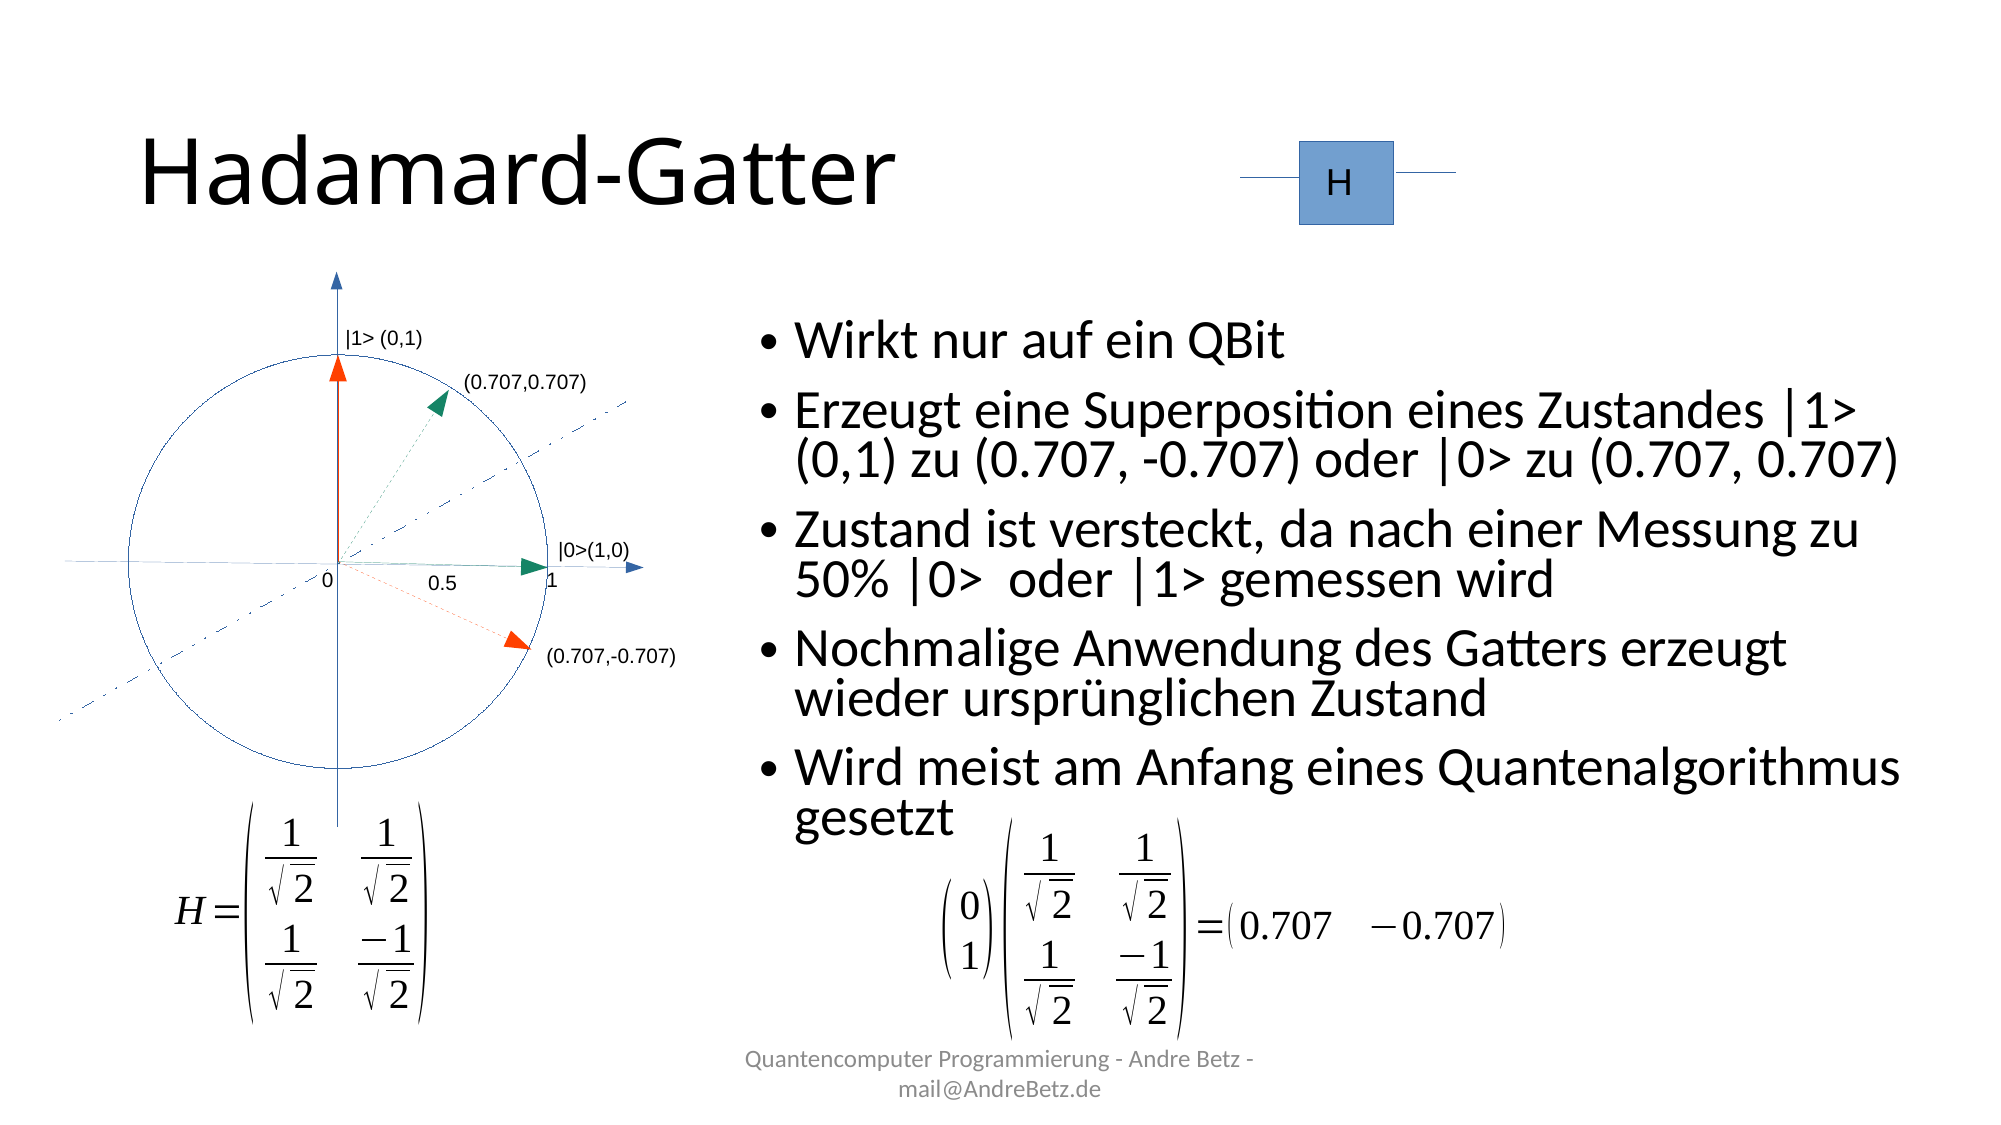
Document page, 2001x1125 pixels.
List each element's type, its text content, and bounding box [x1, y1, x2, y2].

text_box 0 [354, 561, 473, 565]
text_box [1299, 141, 1394, 225]
title Hadamard-Gatter [137, 60, 1004, 278]
text_box |0>(1,0) [543, 531, 674, 561]
text_box 1 [531, 561, 697, 636]
text_box H [1311, 153, 1394, 211]
chart [165, 799, 444, 1028]
text_box (0.707,-0.707) [531, 637, 697, 700]
chart [933, 814, 1514, 1044]
text_box 0 [307, 561, 473, 636]
text_box Quantencomputer Programmierung - Andre Betz - mail@AndreBetz.de [662, 1042, 1338, 1103]
text_box (0.707,0.707) [448, 363, 603, 426]
text_box 0.5 [413, 566, 579, 638]
text_box |1> (0,1) [330, 318, 449, 367]
list Wirkt nur auf ein QBit Erzeugt eine Superposition eines Zustandes |1> (0,1) zu (0.707, -0.707) oder |0> zu (0.707, 0.707) Zustand ist versteckt, da nach einer Messung zu 50% |0> oder |1> gemessen wird Nochmalige Anwendung des Gatters erzeugt wieder ursprünglichen Zustand Wird meist am Anfang eines Quantenalgorithmus gesetzt [744, 236, 1938, 863]
